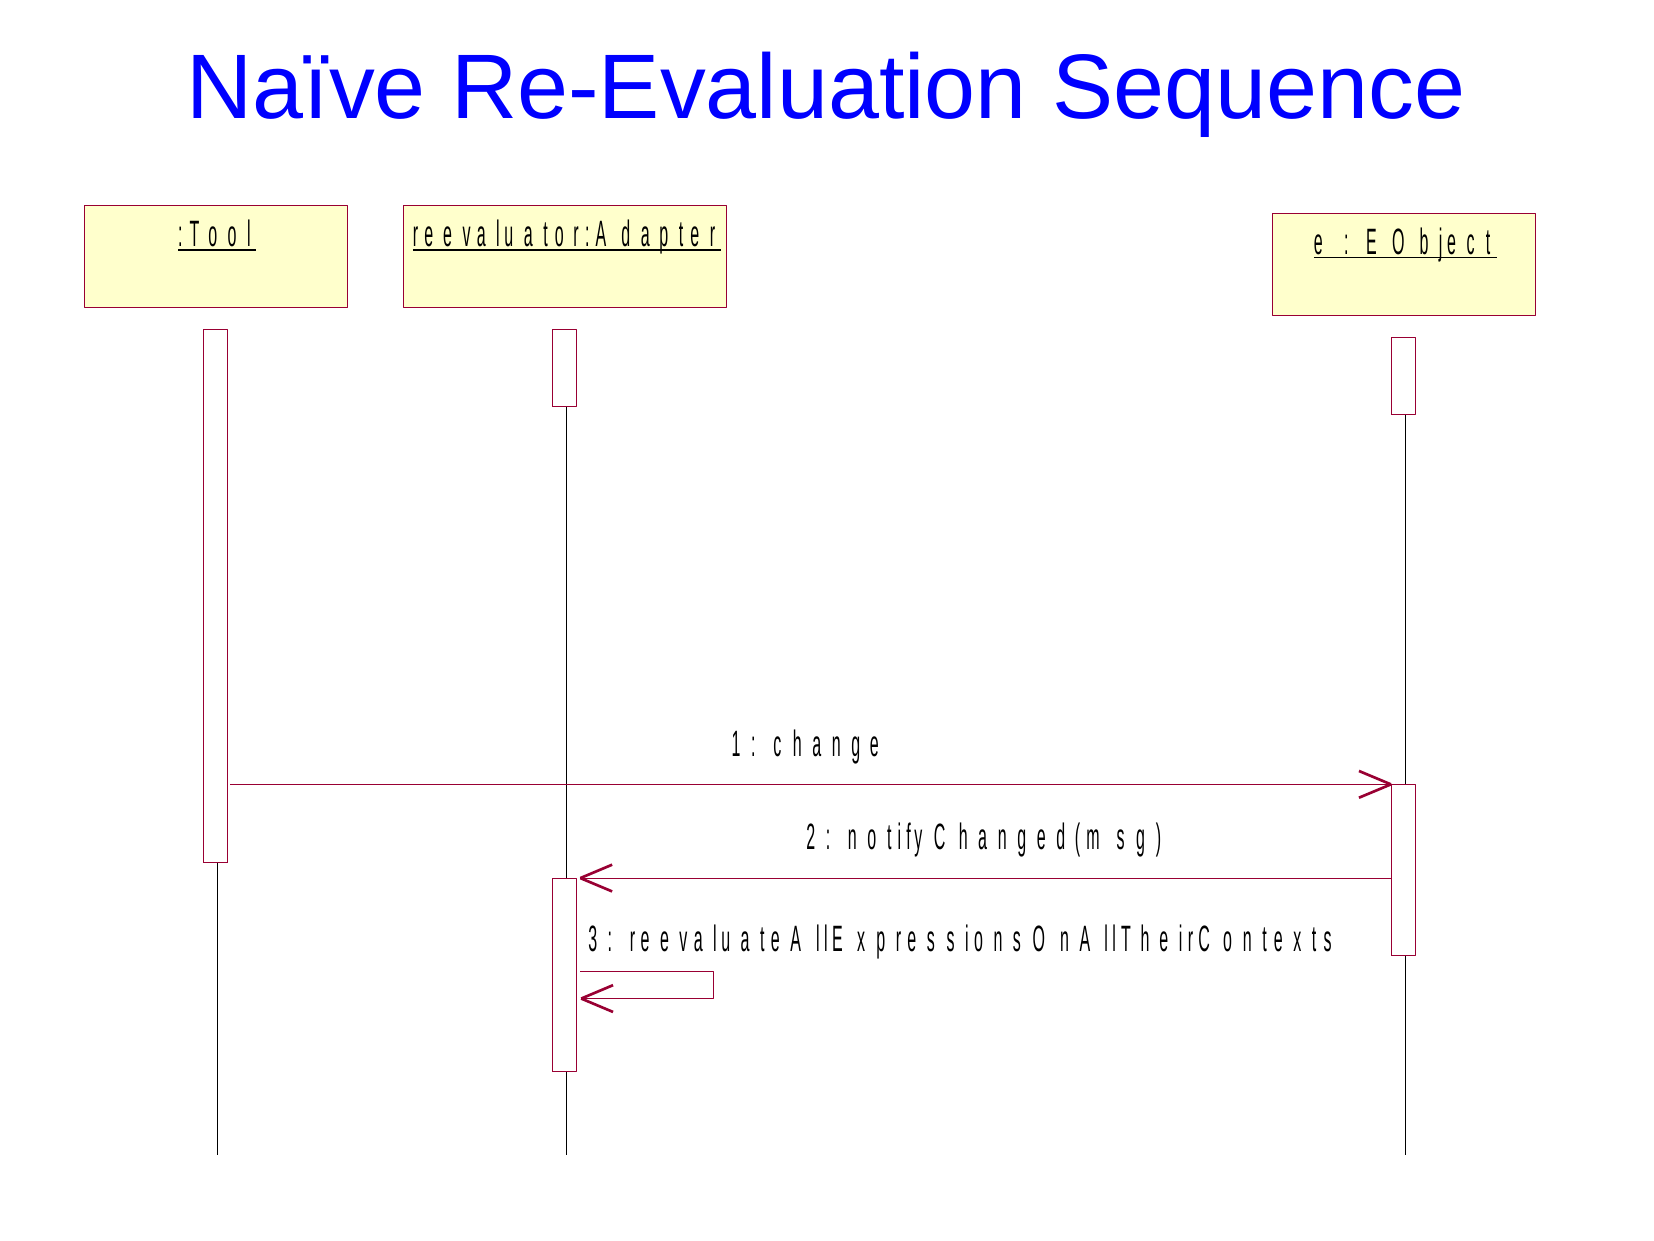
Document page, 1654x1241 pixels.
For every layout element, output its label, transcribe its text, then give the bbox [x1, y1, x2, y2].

title Naïve Re-Evaluation Sequence [82, 19, 1571, 153]
picture [11, 153, 1613, 1241]
